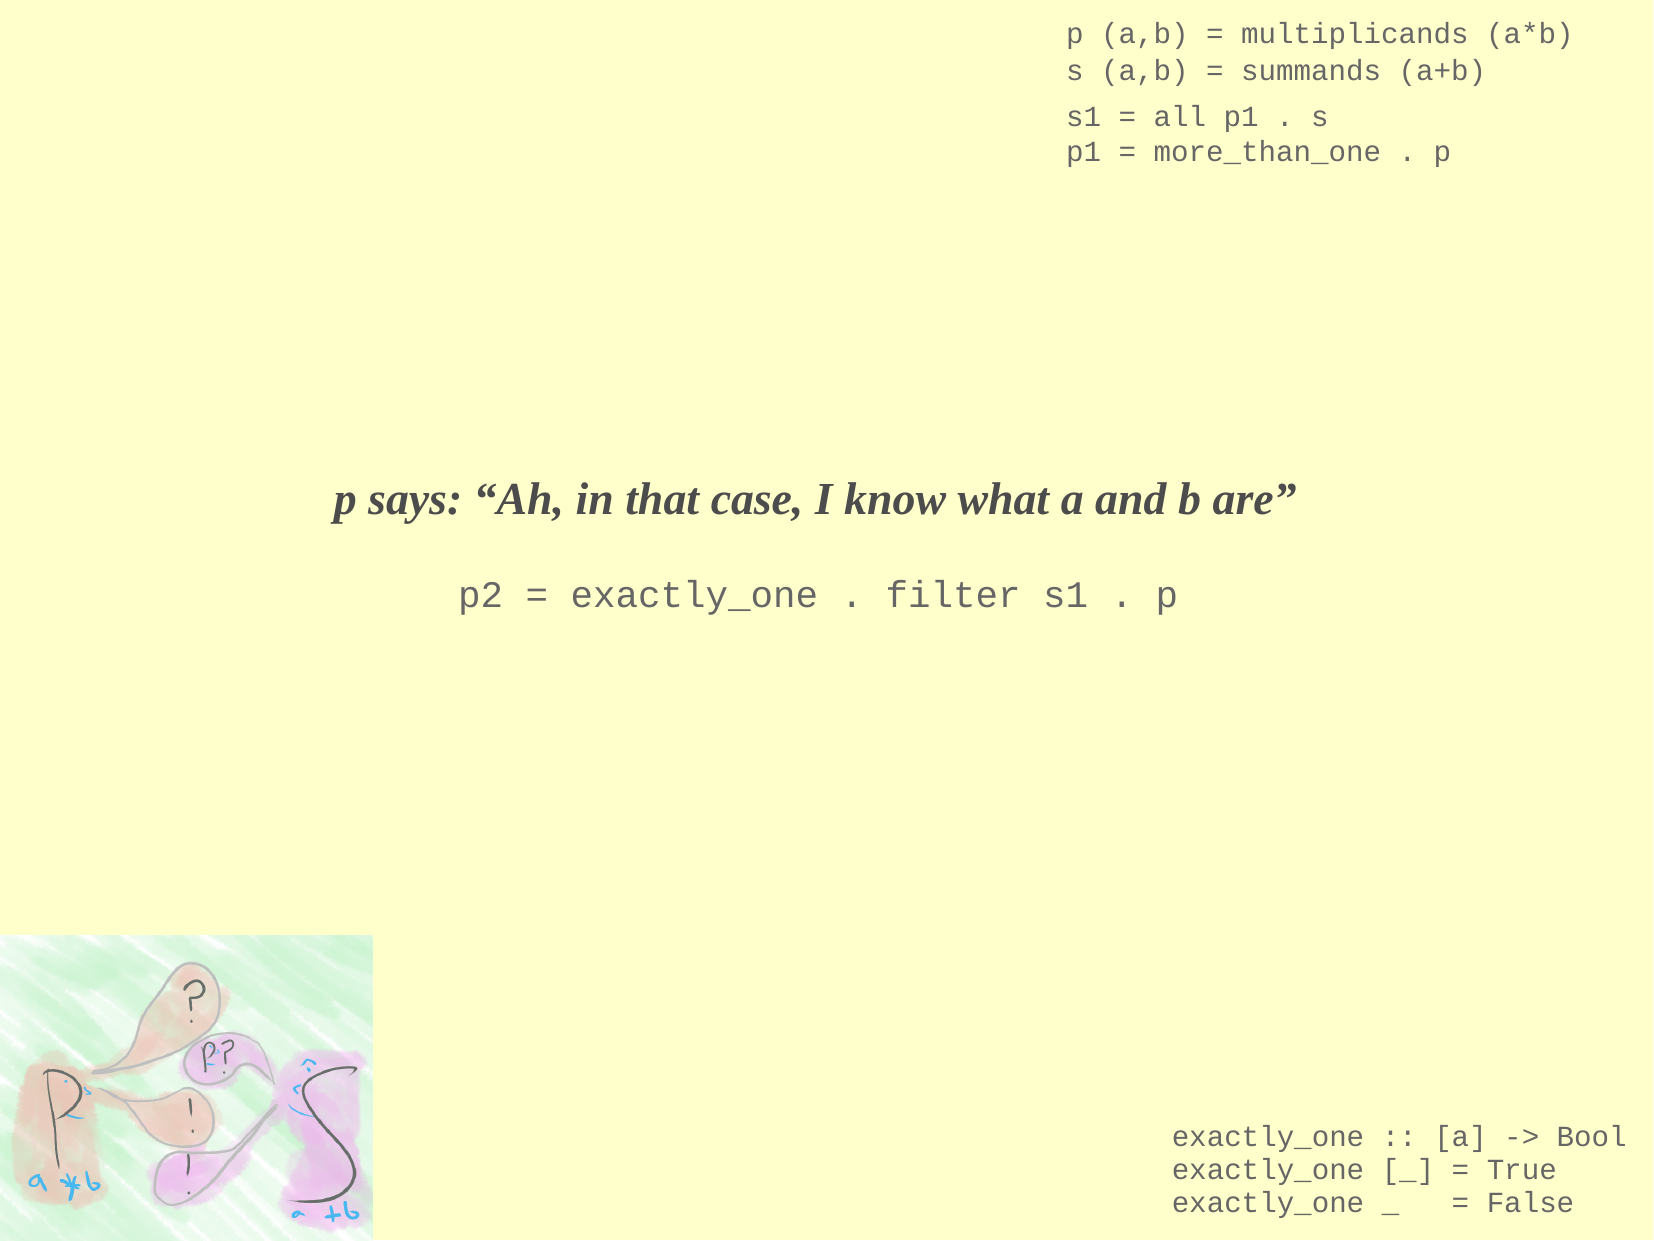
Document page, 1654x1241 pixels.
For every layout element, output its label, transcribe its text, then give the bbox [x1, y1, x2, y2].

text_box p says: “Ah, in that case, I know what a and b are” [318, 465, 1313, 532]
text_box s1 = all p1 . s [1051, 97, 1344, 143]
text_box exactly_one :: [a] -> Bool exactly_one [_] = True exactly_one _ = False [1157, 1114, 1642, 1229]
text_box p1 = more_than_one . p [1051, 129, 1466, 178]
text_box s (a,b) = summands (a+b) [1051, 60, 1501, 97]
text_box p2 = exactly_one . filter s1 . p [443, 568, 1193, 626]
picture [0, 935, 373, 1241]
text_box p (a,b) = multiplicands (a*b) [1051, 12, 1589, 60]
